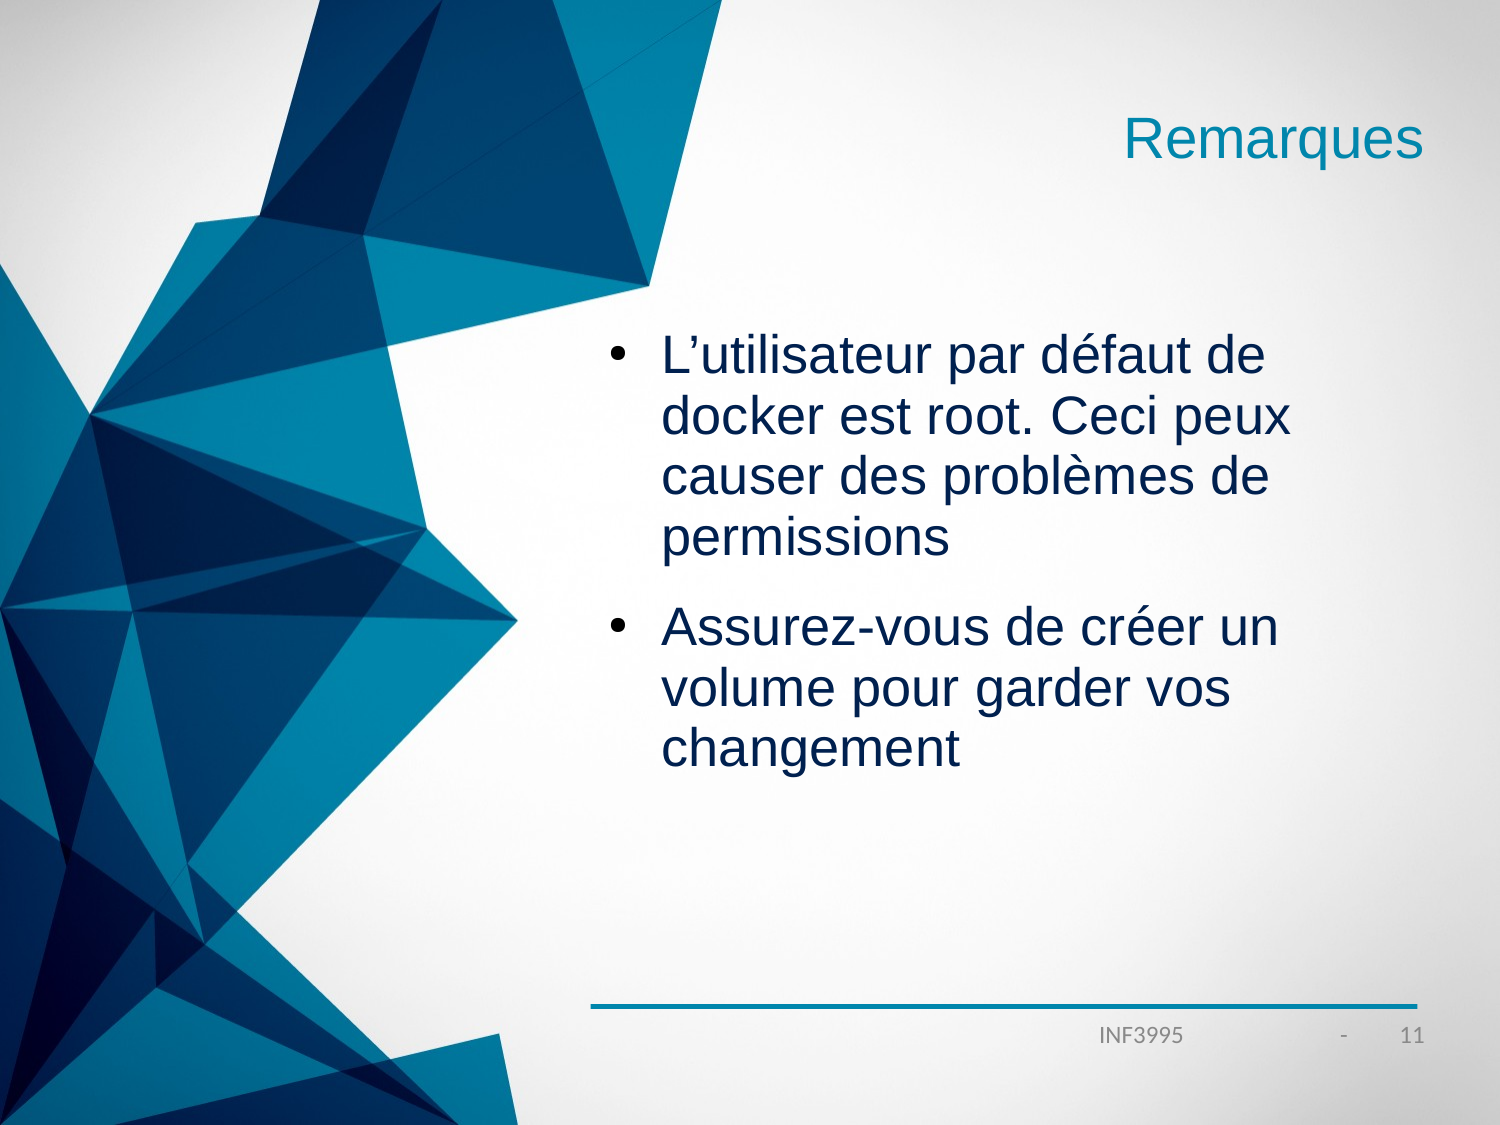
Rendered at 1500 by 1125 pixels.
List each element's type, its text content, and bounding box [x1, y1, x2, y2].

list L’utilisateur par défaut de docker est root. Ceci peux causer des problèmes de permissions Assurez-vous de créer un volume pour garder vos changement [590, 324, 1425, 978]
title Remarques [708, 44, 1425, 233]
picture [0, 0, 1500, 1125]
